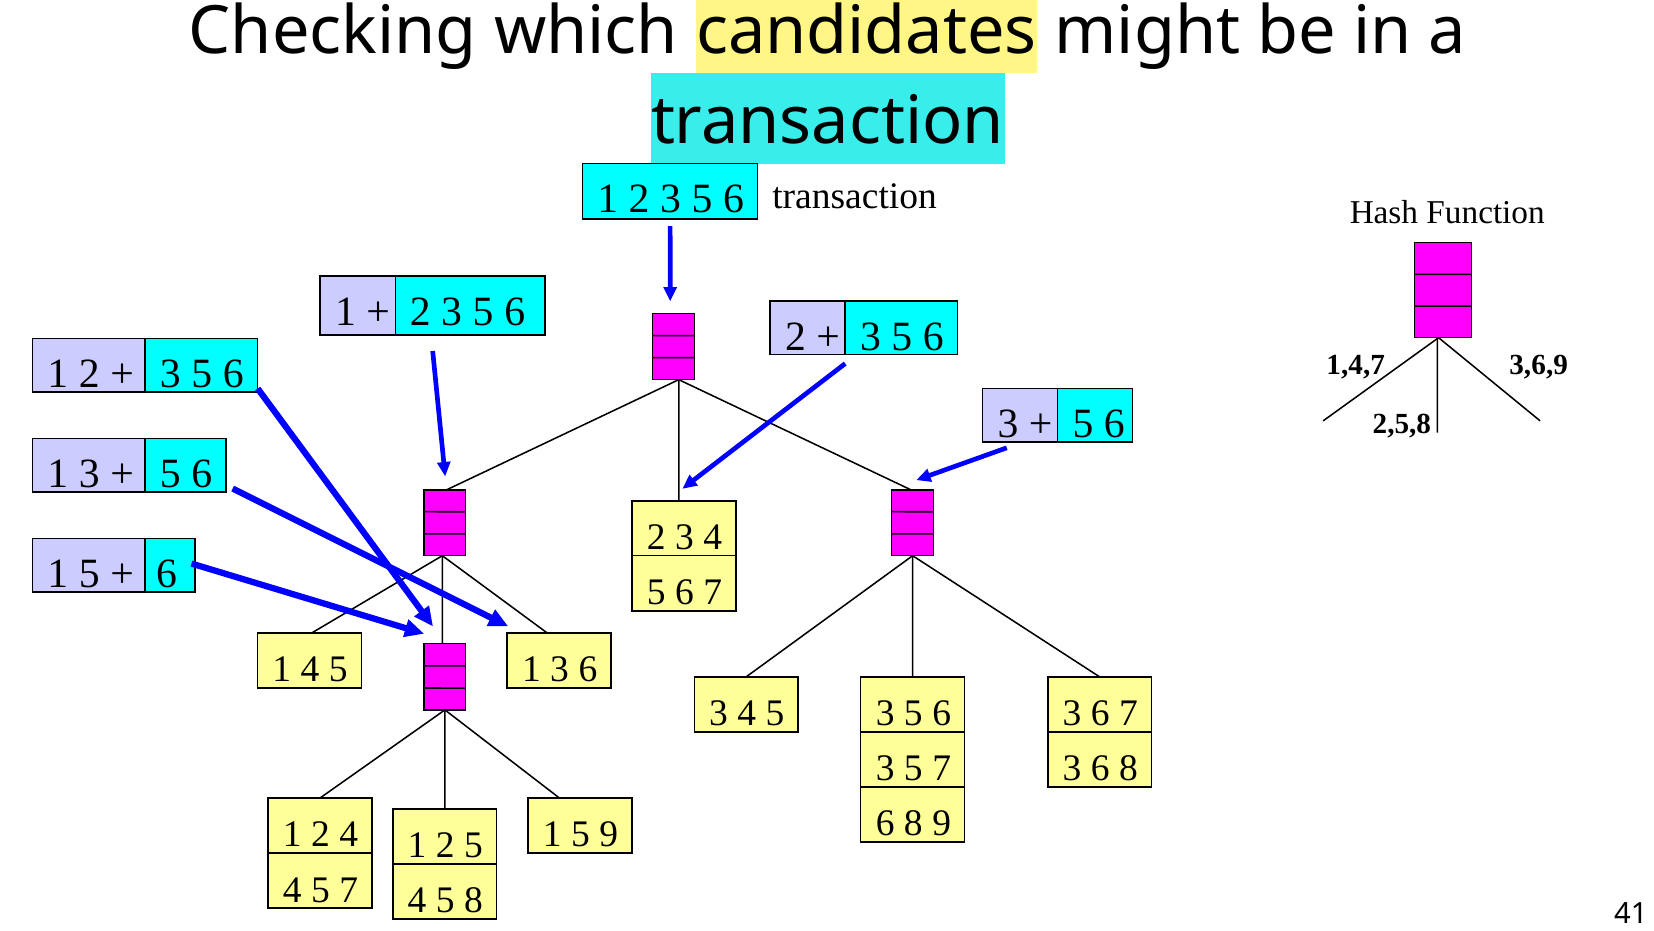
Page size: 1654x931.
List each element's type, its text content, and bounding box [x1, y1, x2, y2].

text_box [891, 513, 934, 533]
text_box 1 4 5 [257, 636, 363, 697]
text_box [1414, 307, 1472, 338]
text_box [424, 667, 466, 687]
text_box 1,4,7 [1372, 367, 1401, 388]
text_box 6 [149, 538, 193, 604]
text_box 5 6 [149, 438, 228, 504]
text_box 1 5 9 [528, 801, 634, 862]
text_box [694, 676, 799, 680]
text_box 2 3 5 6 [395, 276, 541, 341]
text_box 3,6,9 [1494, 337, 1584, 388]
text_box [631, 500, 736, 611]
text_box 1 3 + [32, 438, 149, 504]
text_box 1 + [320, 276, 395, 341]
text_box [652, 313, 695, 334]
text_box 3 + [982, 388, 1068, 454]
text_box [424, 535, 466, 556]
text_box 1 3 6 [507, 636, 613, 697]
text_box [268, 797, 372, 801]
text_box [1414, 276, 1472, 305]
text_box 5 6 [1068, 388, 1140, 454]
text_box 3 6 8 [1047, 735, 1153, 796]
text_box 2,5,8 [1357, 397, 1447, 448]
text_box 4 5 7 [268, 857, 374, 918]
text_box 5 6 7 [632, 559, 737, 620]
text_box [652, 359, 695, 380]
text_box [507, 632, 611, 636]
text_box [860, 676, 965, 843]
text_box 1 2 4 [268, 801, 374, 857]
text_box 4 5 8 [392, 867, 498, 928]
text_box [652, 337, 695, 356]
text_box [424, 689, 466, 710]
text_box [424, 643, 466, 665]
text_box [541, 276, 546, 336]
text_box 2 + [770, 301, 855, 366]
text_box 3 5 6 [861, 680, 967, 735]
text_box [528, 797, 632, 801]
text_box 1 2 5 [392, 812, 498, 867]
text_box [891, 489, 934, 511]
text_box 3 5 6 [149, 338, 259, 404]
text_box [1047, 731, 1152, 735]
text_box Hash Function [1334, 183, 1561, 238]
text_box 3 5 6 [855, 301, 959, 366]
text_box [1047, 676, 1152, 680]
text_box 3 4 5 [694, 680, 800, 741]
text_box 6 8 9 [861, 790, 967, 851]
text_box transaction [757, 163, 953, 224]
text_box 1 5 + [32, 538, 149, 604]
text_box 3 6 7 [1047, 680, 1153, 735]
text_box 3 5 7 [861, 735, 967, 790]
text_box 1 2 3 5 6 [582, 163, 759, 229]
text_box [257, 632, 362, 636]
title Checking which candidates might be in a transaction [8, 16, 1648, 129]
text_box [424, 489, 466, 511]
text_box 2 3 4 [632, 504, 737, 559]
text_box [268, 853, 372, 857]
text_box [424, 513, 466, 533]
text_box [1414, 242, 1472, 273]
text_box 1 2 + [32, 338, 149, 404]
text_box 1,4,7 [1311, 337, 1401, 388]
text_box [891, 535, 934, 556]
